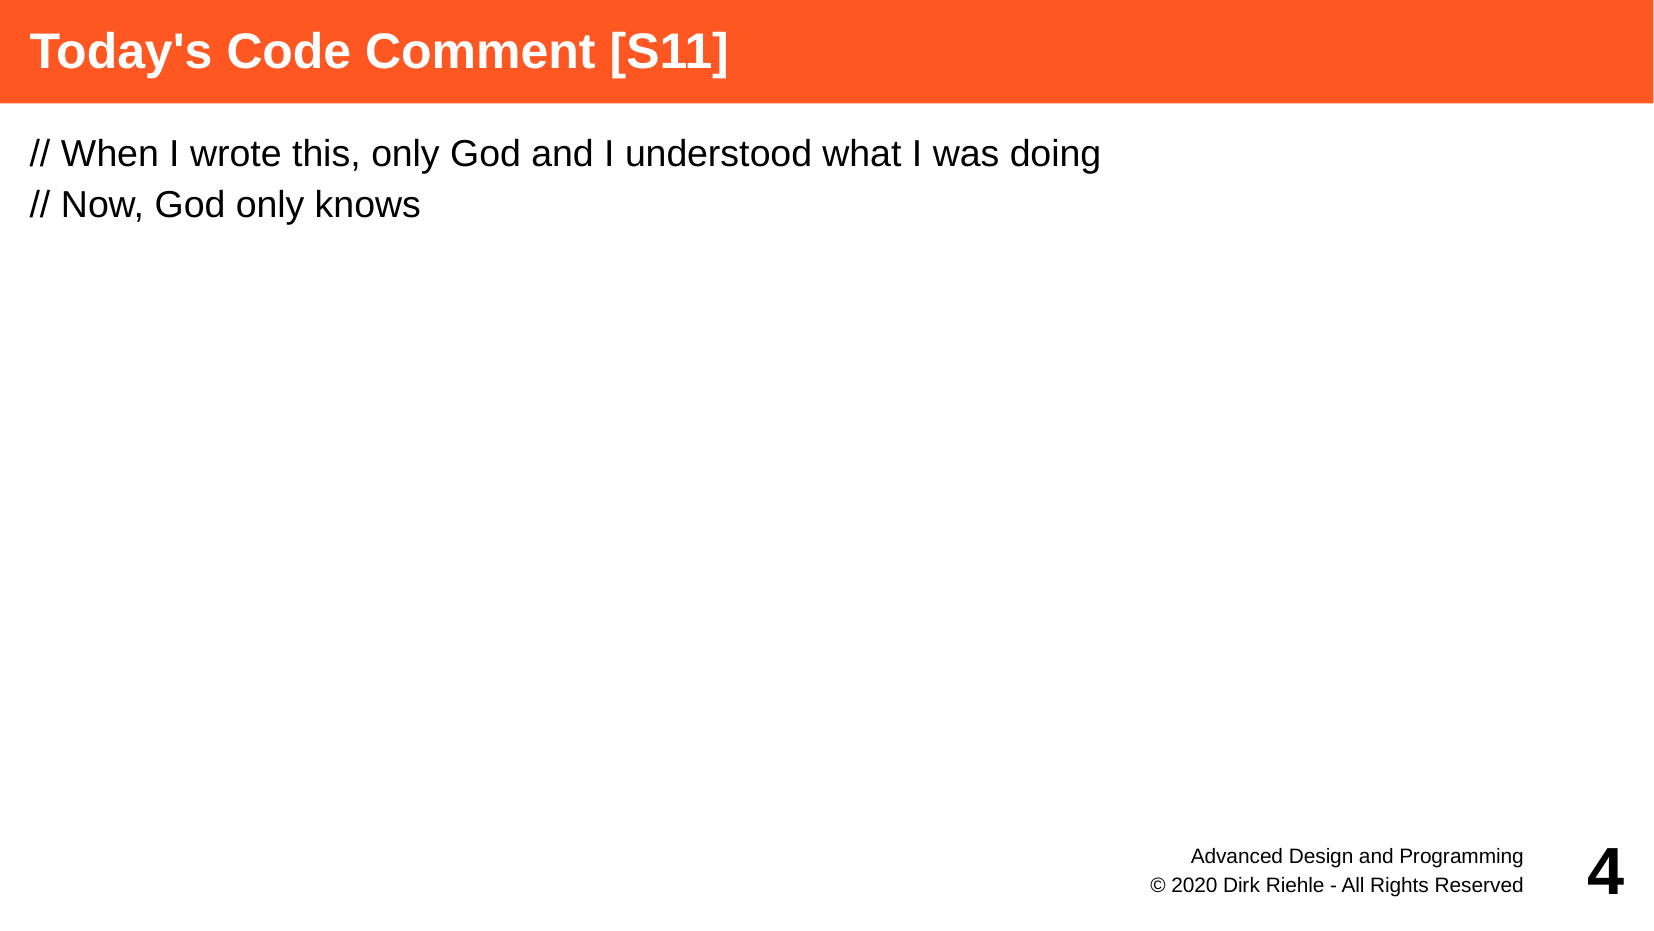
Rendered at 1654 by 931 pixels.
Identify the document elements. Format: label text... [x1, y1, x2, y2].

title Today's Code Comment [S11] [0, 0, 1654, 104]
list // When I wrote this, only God and I understood what I was doing // Now, God only knows [29, 132, 1625, 813]
